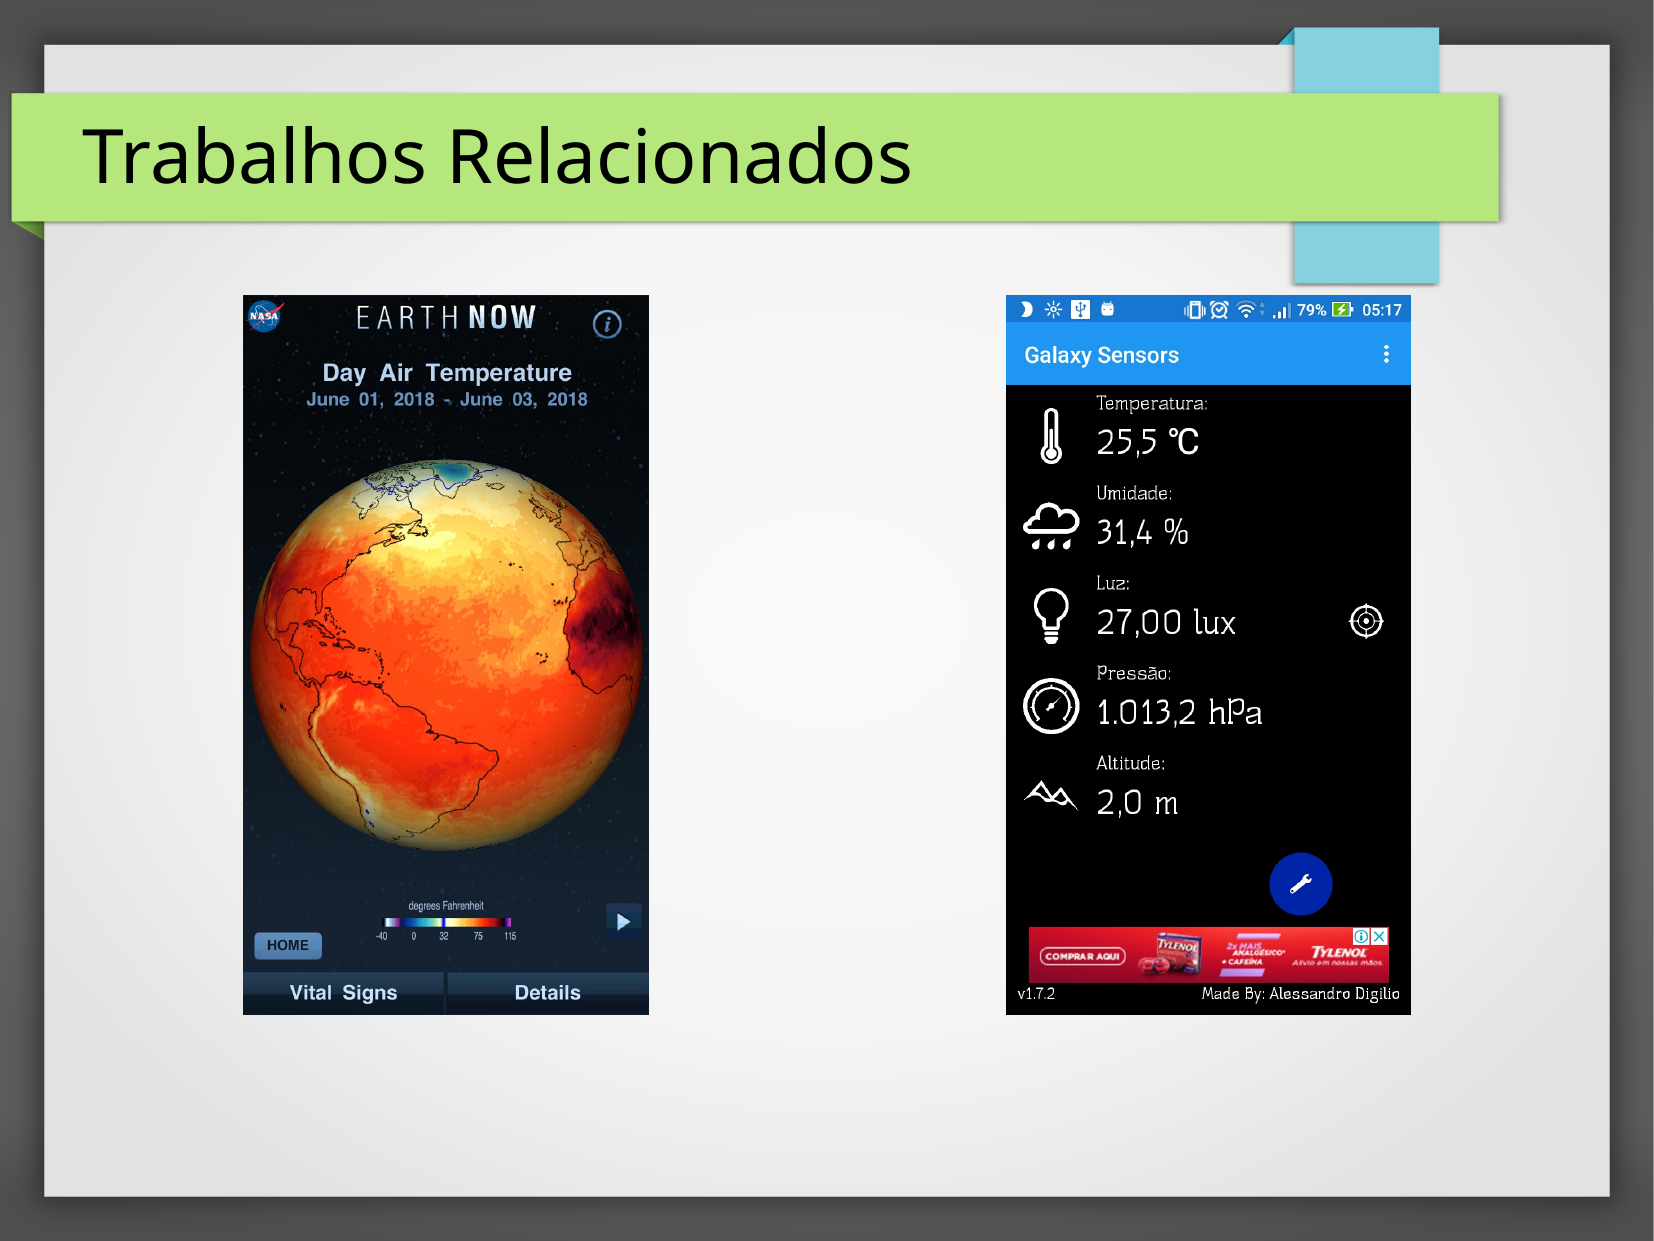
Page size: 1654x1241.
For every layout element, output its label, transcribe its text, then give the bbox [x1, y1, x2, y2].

title Trabalhos Relacionados [82, 94, 1264, 213]
picture [243, 295, 649, 1015]
picture [1006, 295, 1411, 1015]
